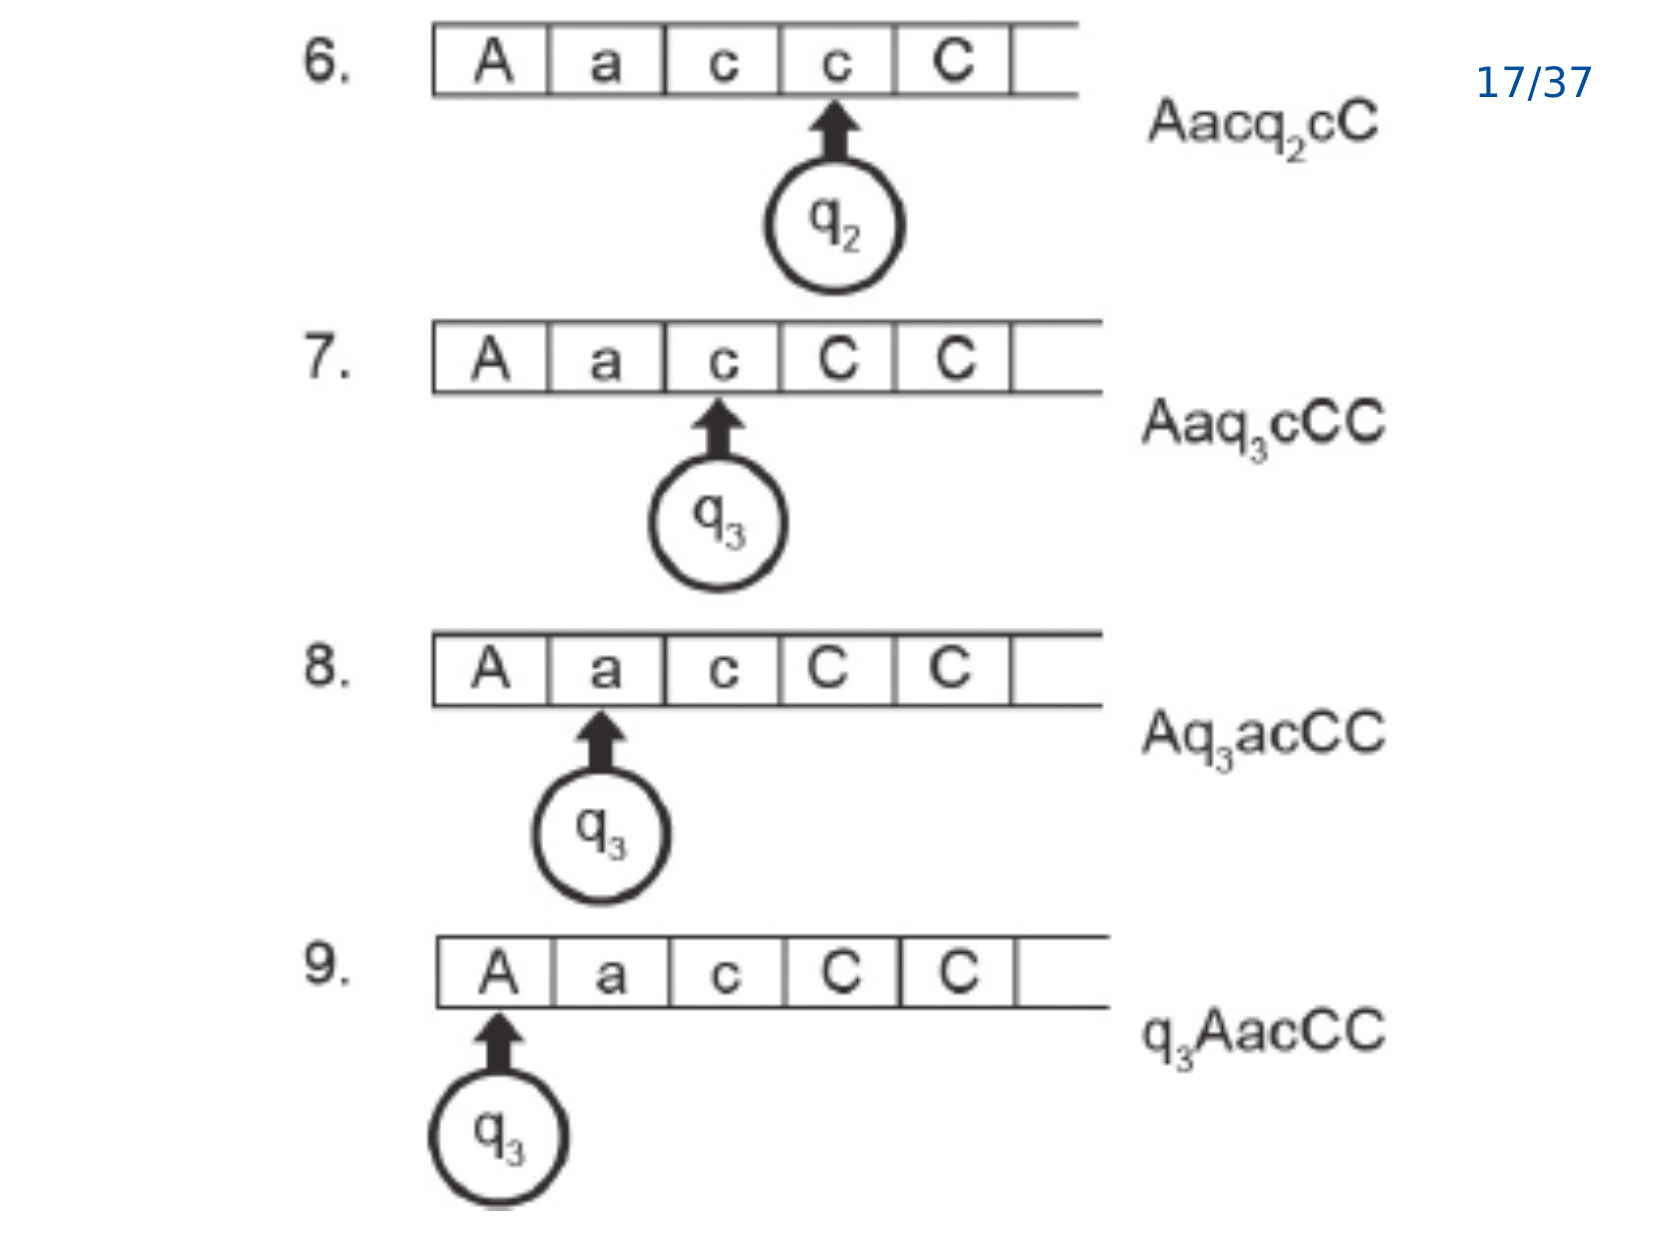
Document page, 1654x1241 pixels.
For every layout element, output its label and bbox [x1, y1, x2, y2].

picture [292, 11, 1418, 1211]
